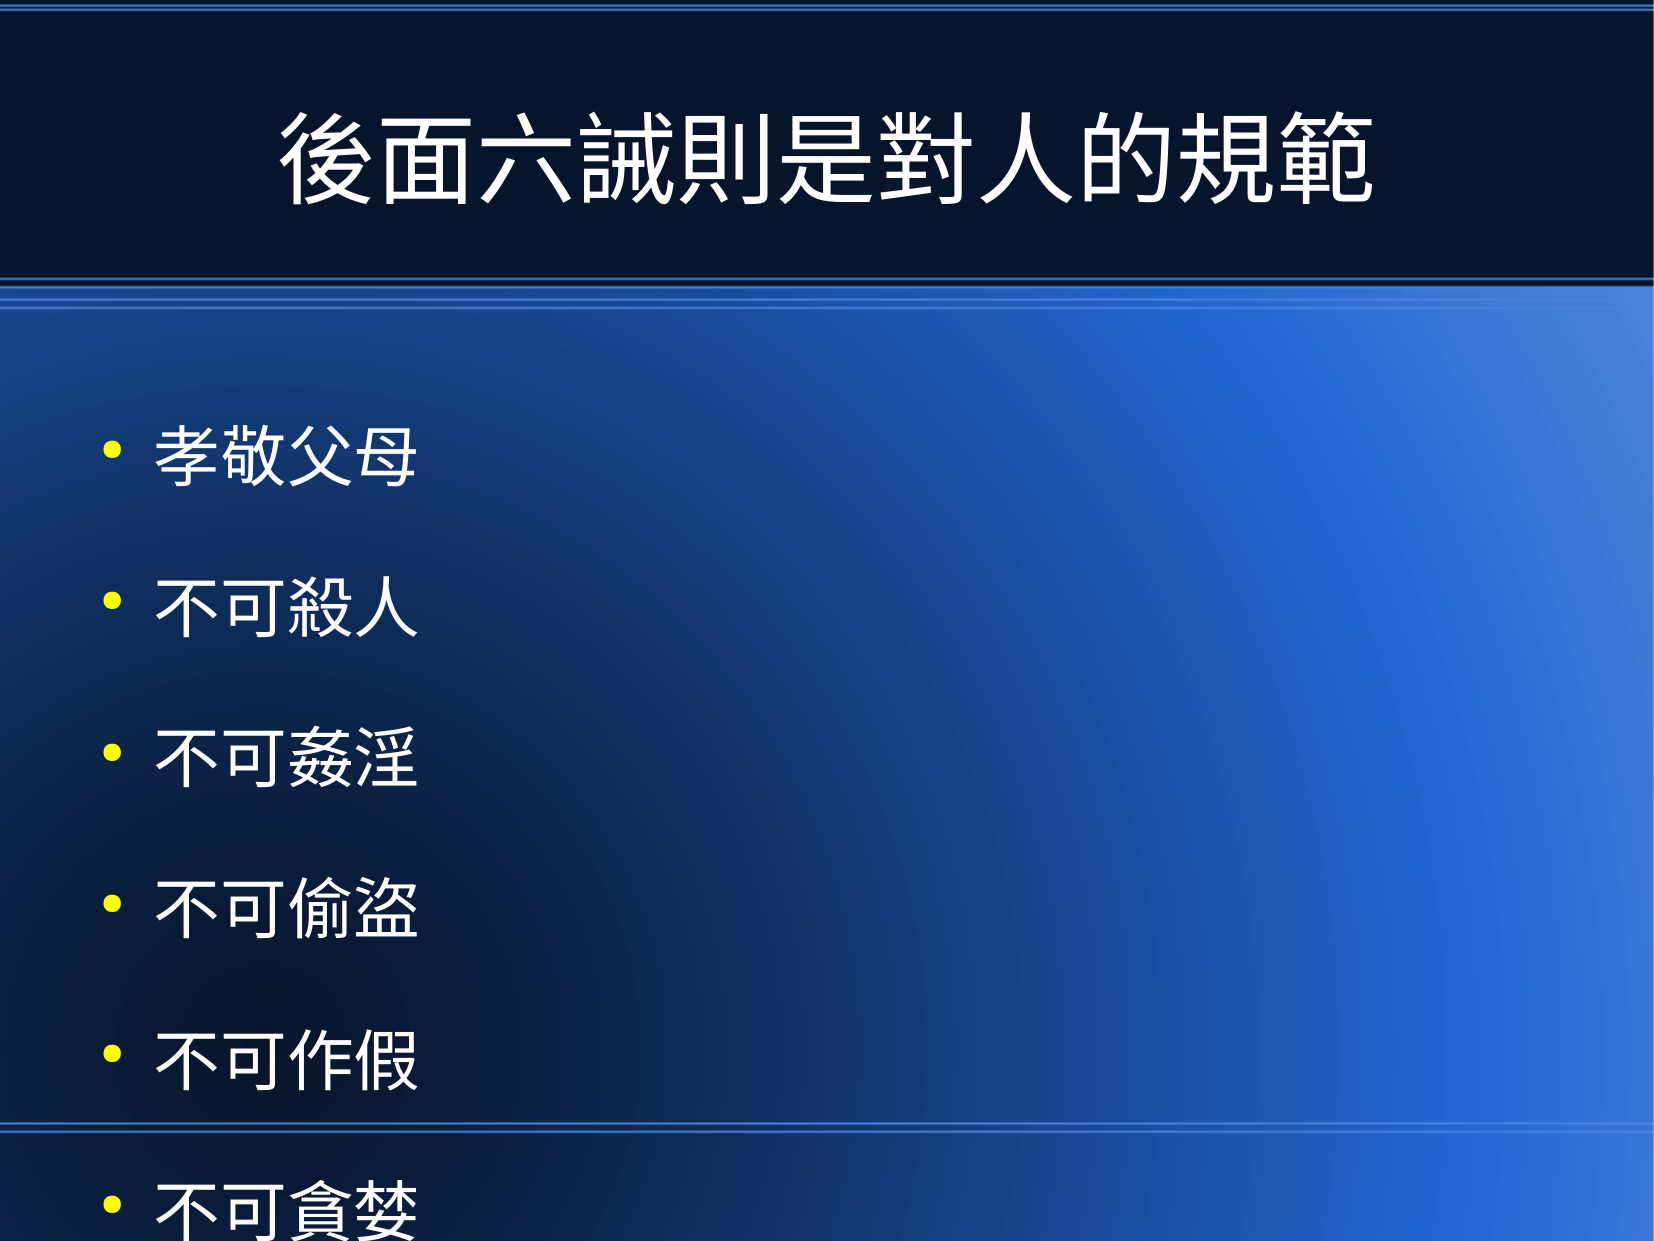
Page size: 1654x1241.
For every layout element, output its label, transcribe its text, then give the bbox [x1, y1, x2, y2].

picture [0, 0, 1654, 1241]
list 孝敬父母 不可殺人 不可姦淫 不可偷盜 不可作假 不可貪婪 [82, 355, 1571, 1241]
title 後面六誡則是對人的規範 [82, 49, 1571, 257]
